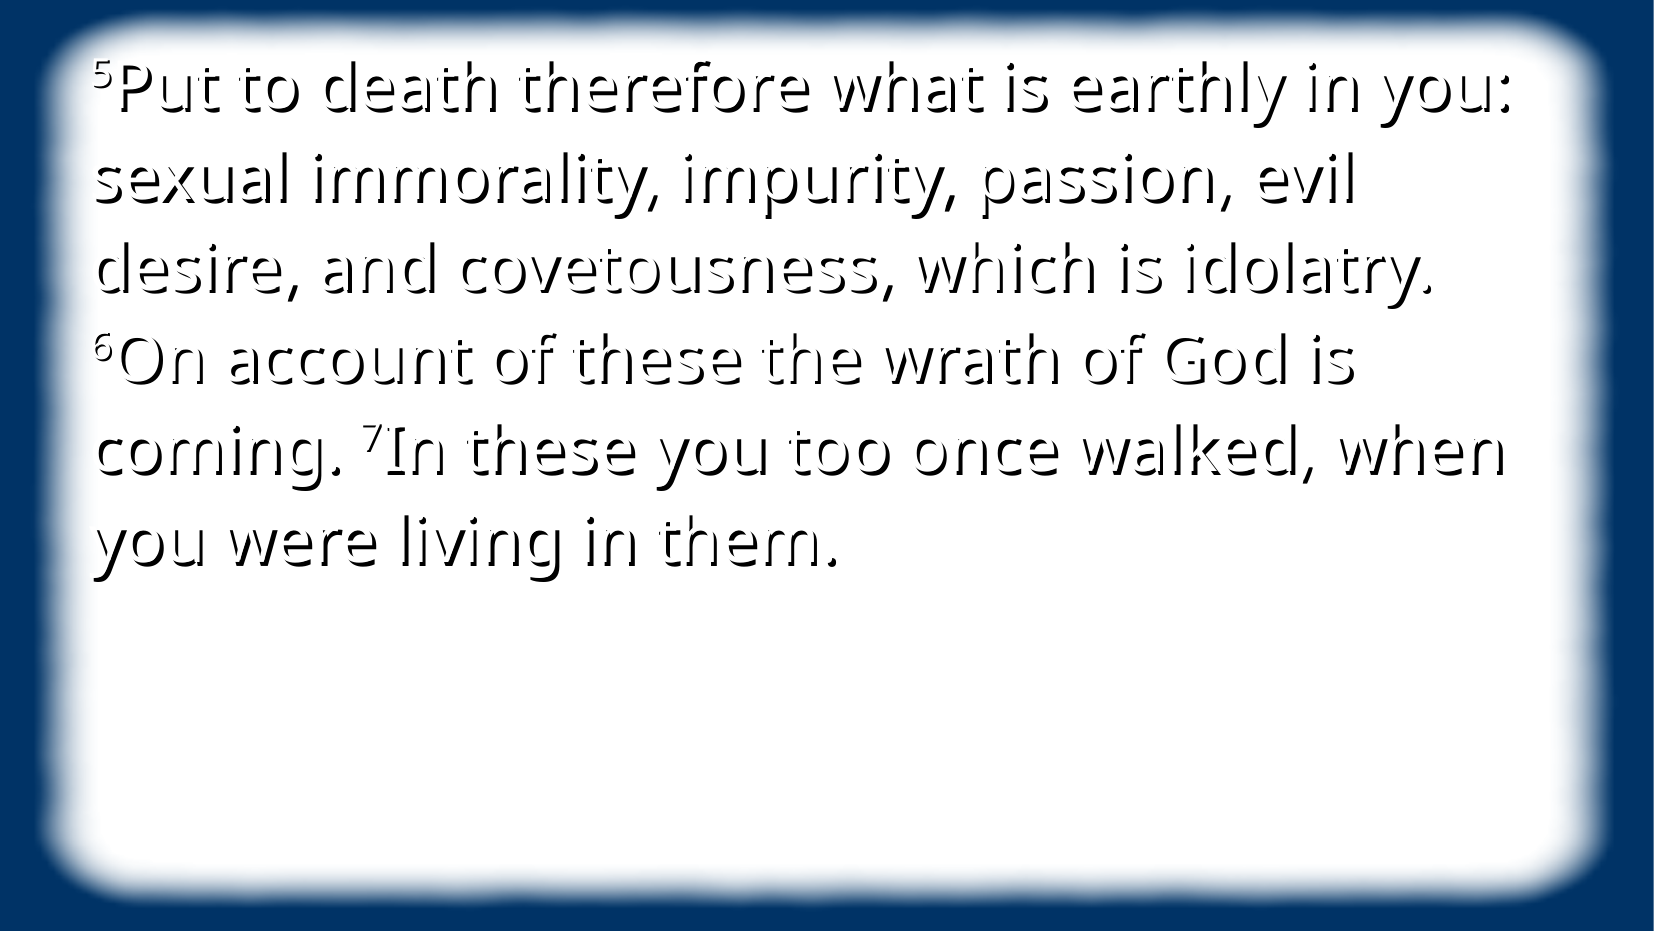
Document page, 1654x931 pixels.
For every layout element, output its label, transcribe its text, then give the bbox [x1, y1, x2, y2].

picture [0, 0, 1654, 931]
text_box 5Put to death therefore what is earthly in you: sexual immorality, impurity, passion, evil desire, and covetousness, which is idolatry. 6On account of these the wrath of God is coming. 7In these you too once walked, when you were living in them. [75, 30, 1576, 489]
